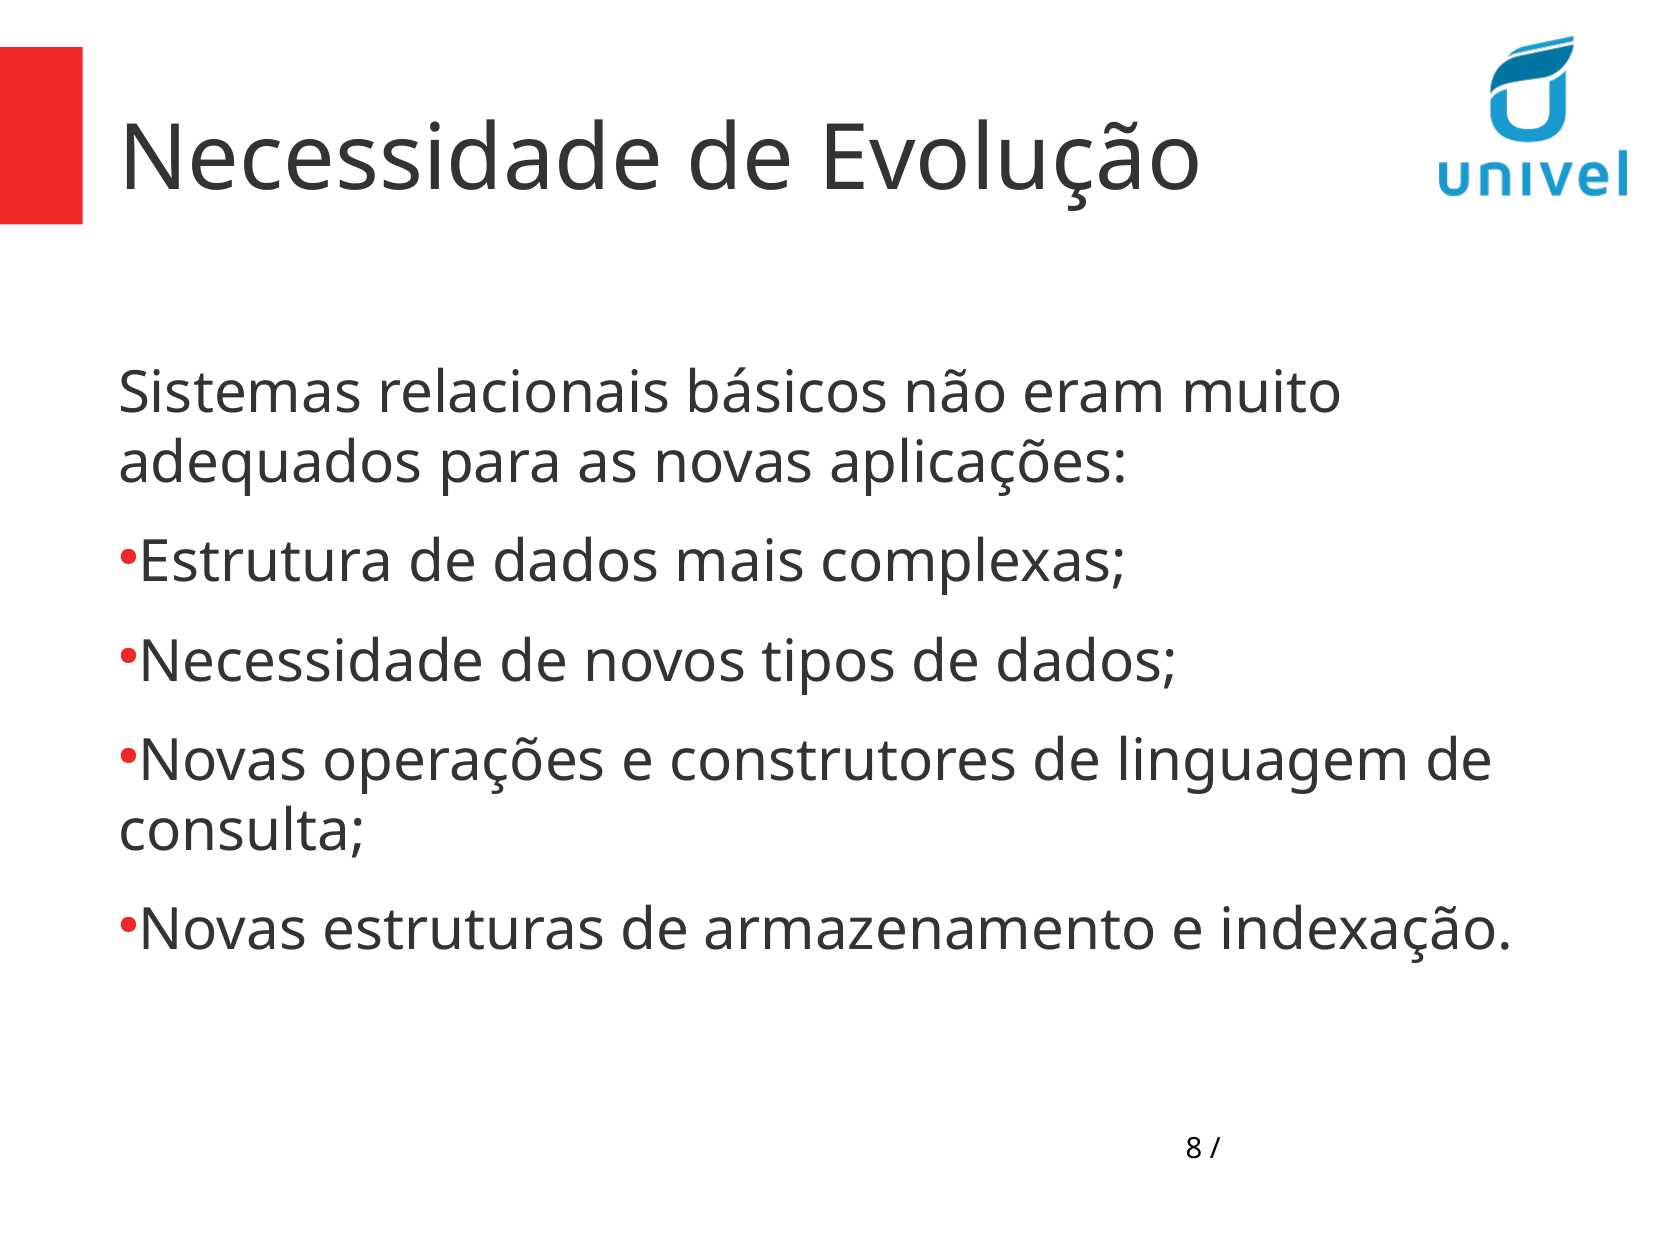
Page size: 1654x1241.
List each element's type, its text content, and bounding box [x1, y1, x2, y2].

text_box / [1185, 1129, 1571, 1216]
list Sistemas relacionais básicos não eram muito adequados para as novas aplicações: Estrutura de dados mais complexas; Necessidade de novos tipos de dados; Novas operações e construtores de linguagem de consulta; Novas estruturas de armazenamento e indexação. [118, 354, 1536, 1074]
title Necessidade de Evolução [118, 27, 1571, 278]
